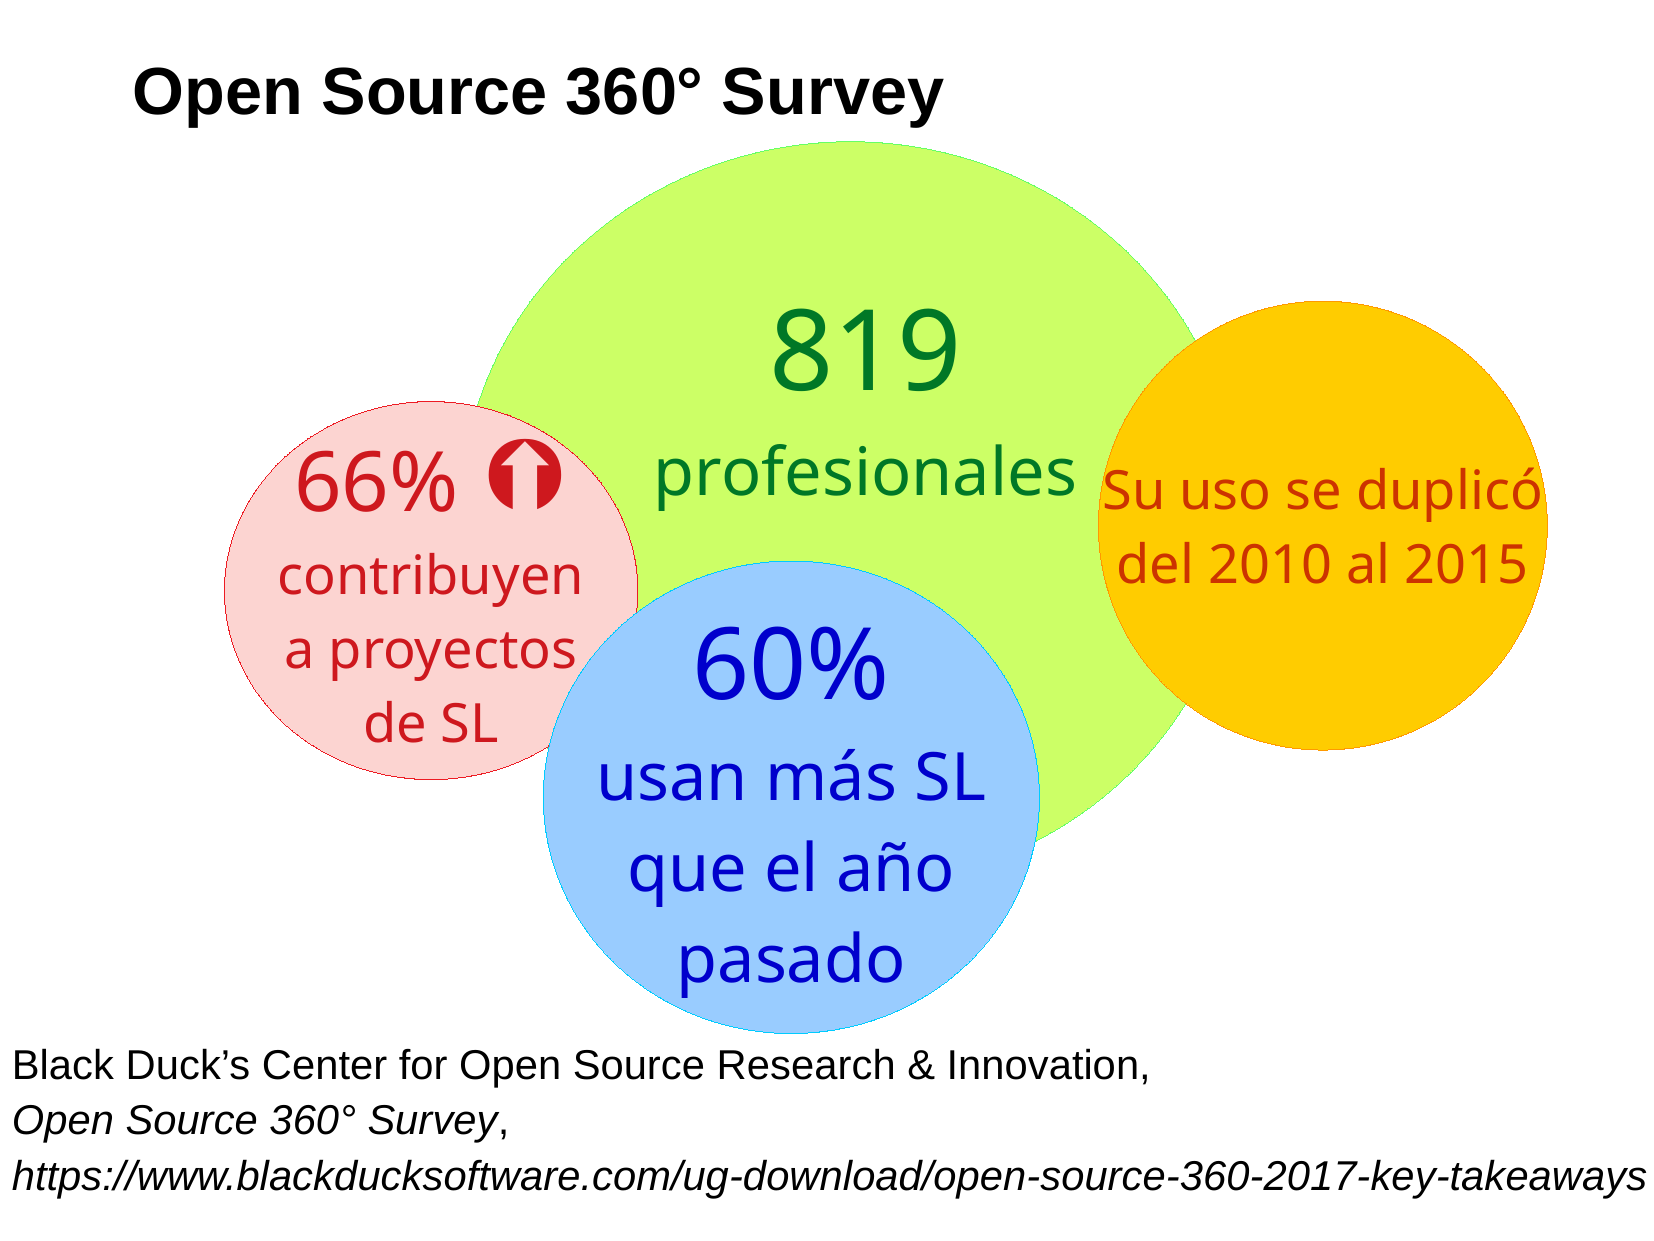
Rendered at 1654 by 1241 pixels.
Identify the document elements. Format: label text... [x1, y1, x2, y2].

text_box 60% usan más SL que el año pasado [543, 561, 1040, 1018]
text_box Open Source 360° Survey [118, 47, 1052, 211]
text_box [477, 195, 1196, 842]
text_box Su uso se duplicó del 2010 al 2015 [1098, 301, 1548, 751]
text_box 819 profesionales [639, 263, 1052, 508]
text_box Black Duck’s Center for Open Source Research & Innovation, Open Source 360° Survey, https://www.blackducksoftware.com/ug-download/open-source-360-2017-key-takeaways [11, 1018, 1654, 1223]
text_box 66%  contribuyen a proyectos de SL [224, 401, 638, 780]
